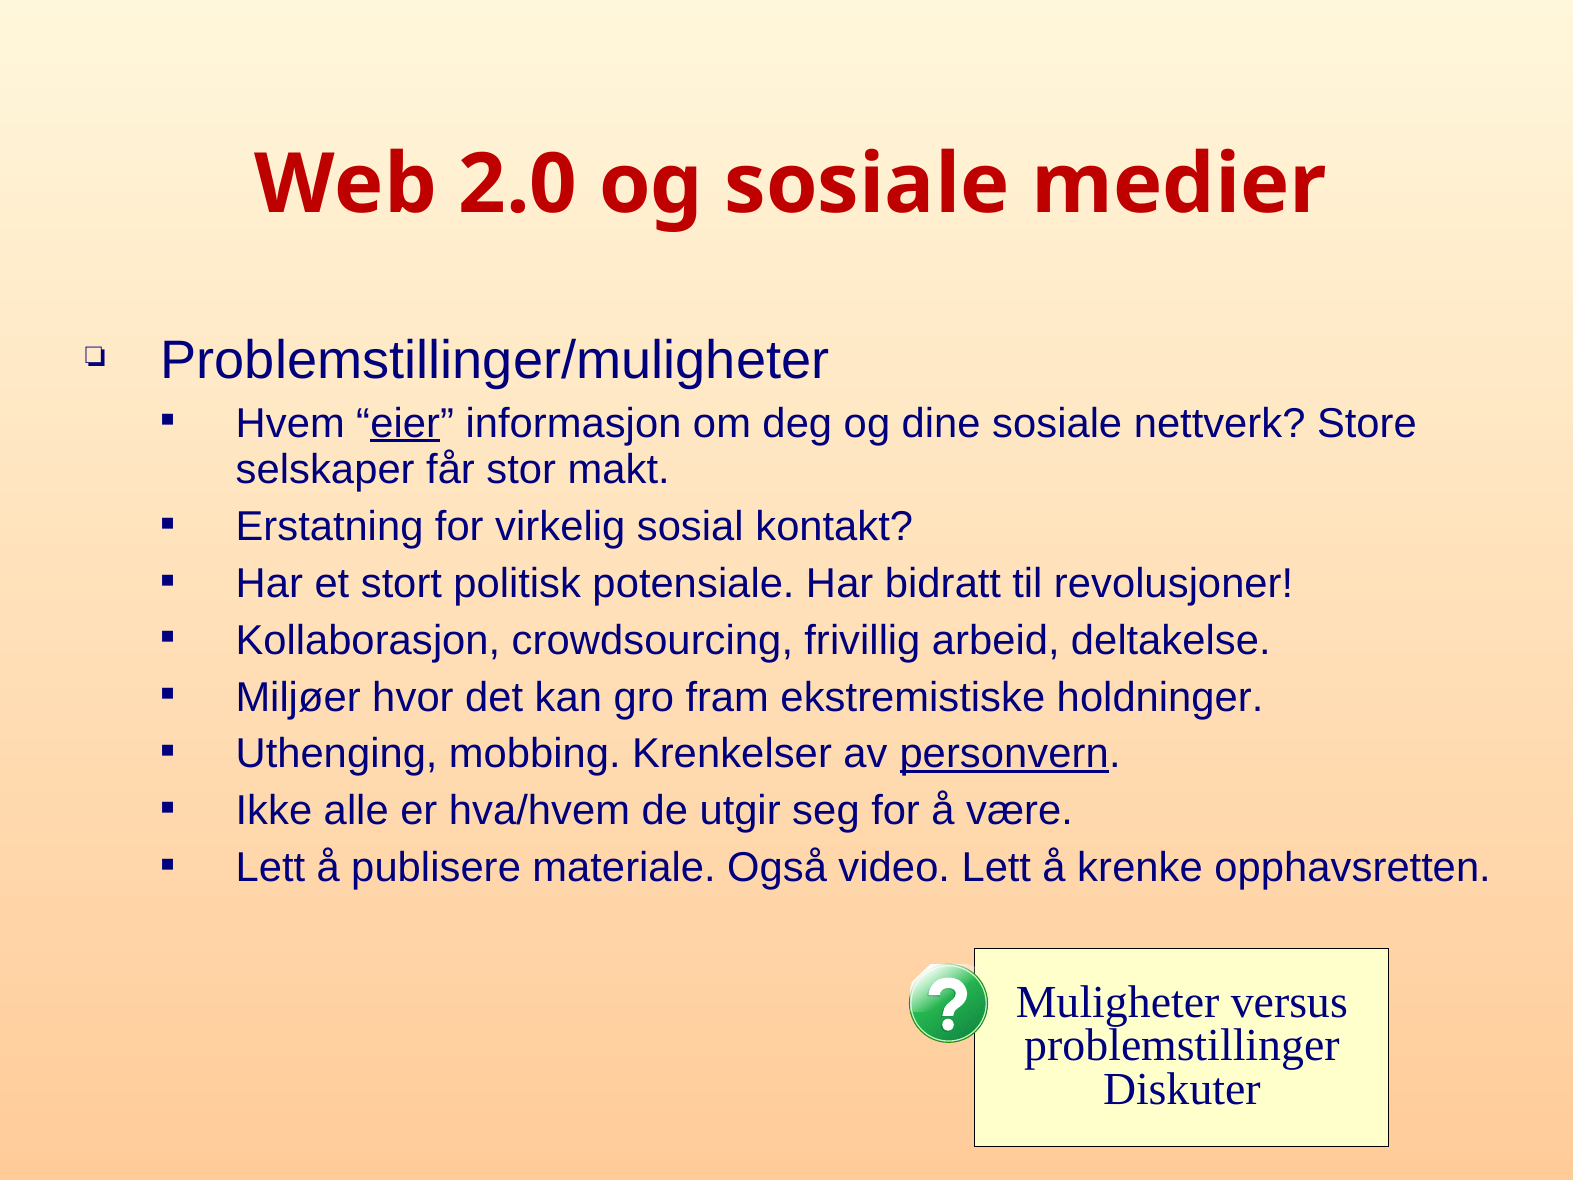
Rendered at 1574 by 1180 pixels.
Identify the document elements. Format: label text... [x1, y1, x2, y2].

picture [893, 945, 1007, 1059]
text_box Muligheter versus problemstillinger Diskuter [974, 948, 1389, 1147]
list Problemstillinger/muligheter Hvem “eier” informasjon om deg og dine sosiale nettverk? Store selskaper får stor makt. Erstatning for virkelig sosial kontakt? Har et stort politisk potensiale. Har bidratt til revolusjoner! Kollaborasjon, crowdsourcing, frivillig arbeid, deltakelse. Miljøer hvor det kan gro fram ekstremistiske holdninger. Uthenging, mobbing. Krenkelser av personvern. Ikke alle er hva/hvem de utgir seg for å være. Lett å publisere materiale. Også video. Lett å krenke opphavsretten. [85, 336, 1539, 1170]
title Web 2.0 og sosiale medier [39, 54, 1543, 309]
